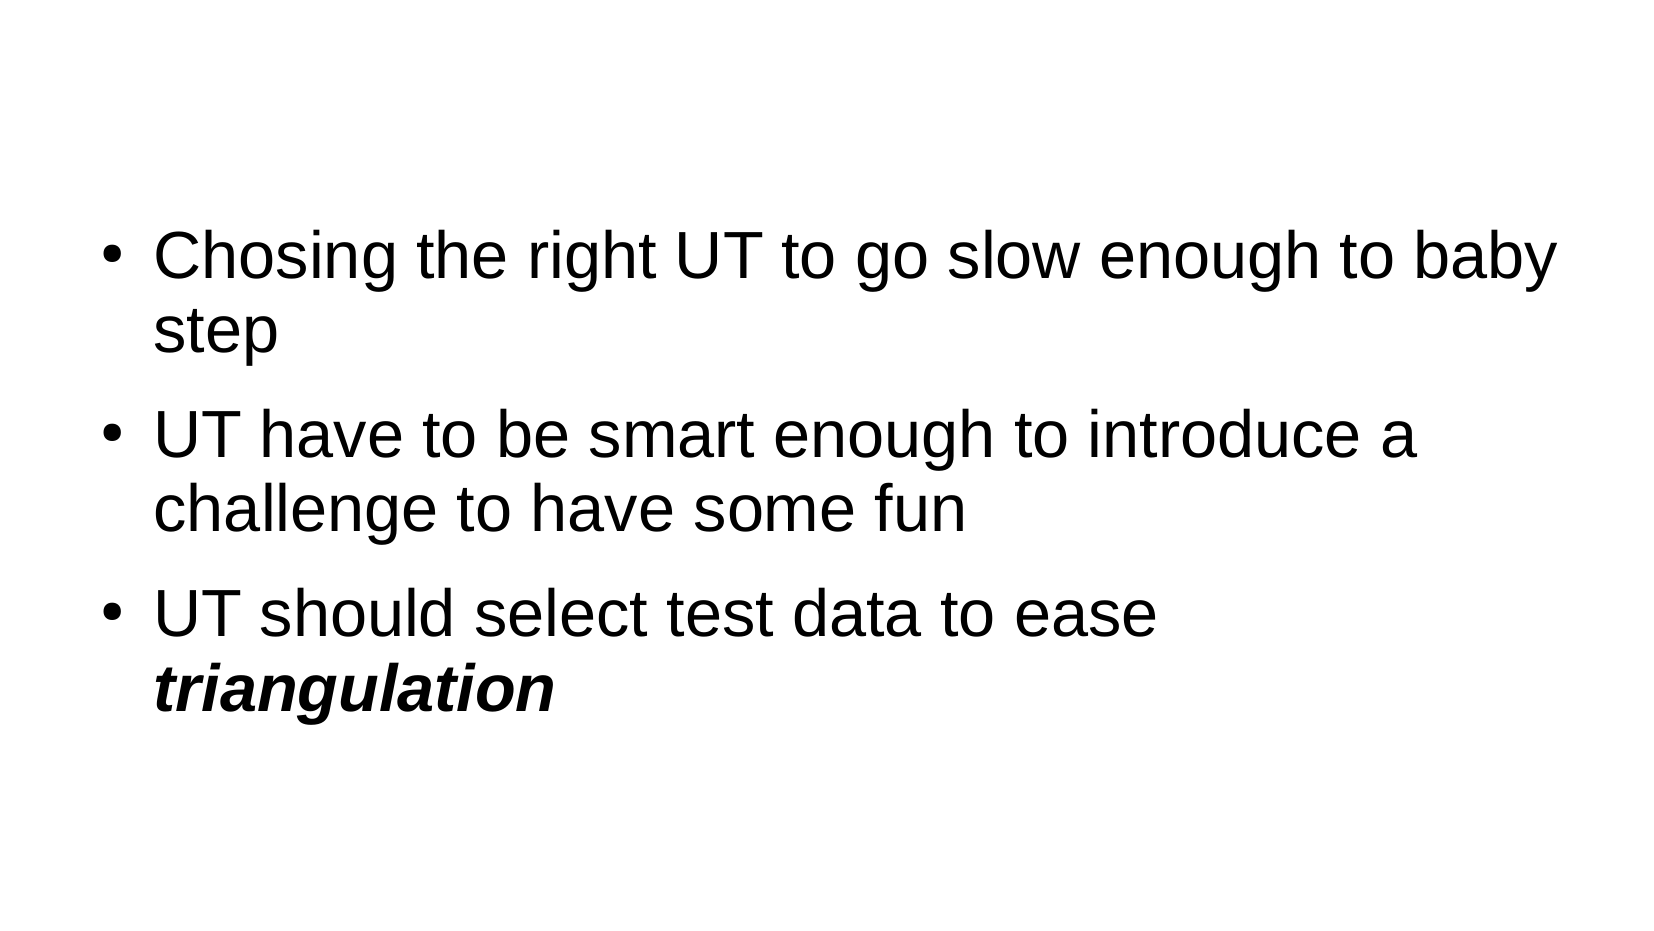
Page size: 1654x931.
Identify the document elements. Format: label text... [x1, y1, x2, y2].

list Chosing the right UT to go slow enough to baby step UT have to be smart enough to introduce a challenge to have some fun UT should select test data to ease triangulation [82, 217, 1571, 758]
